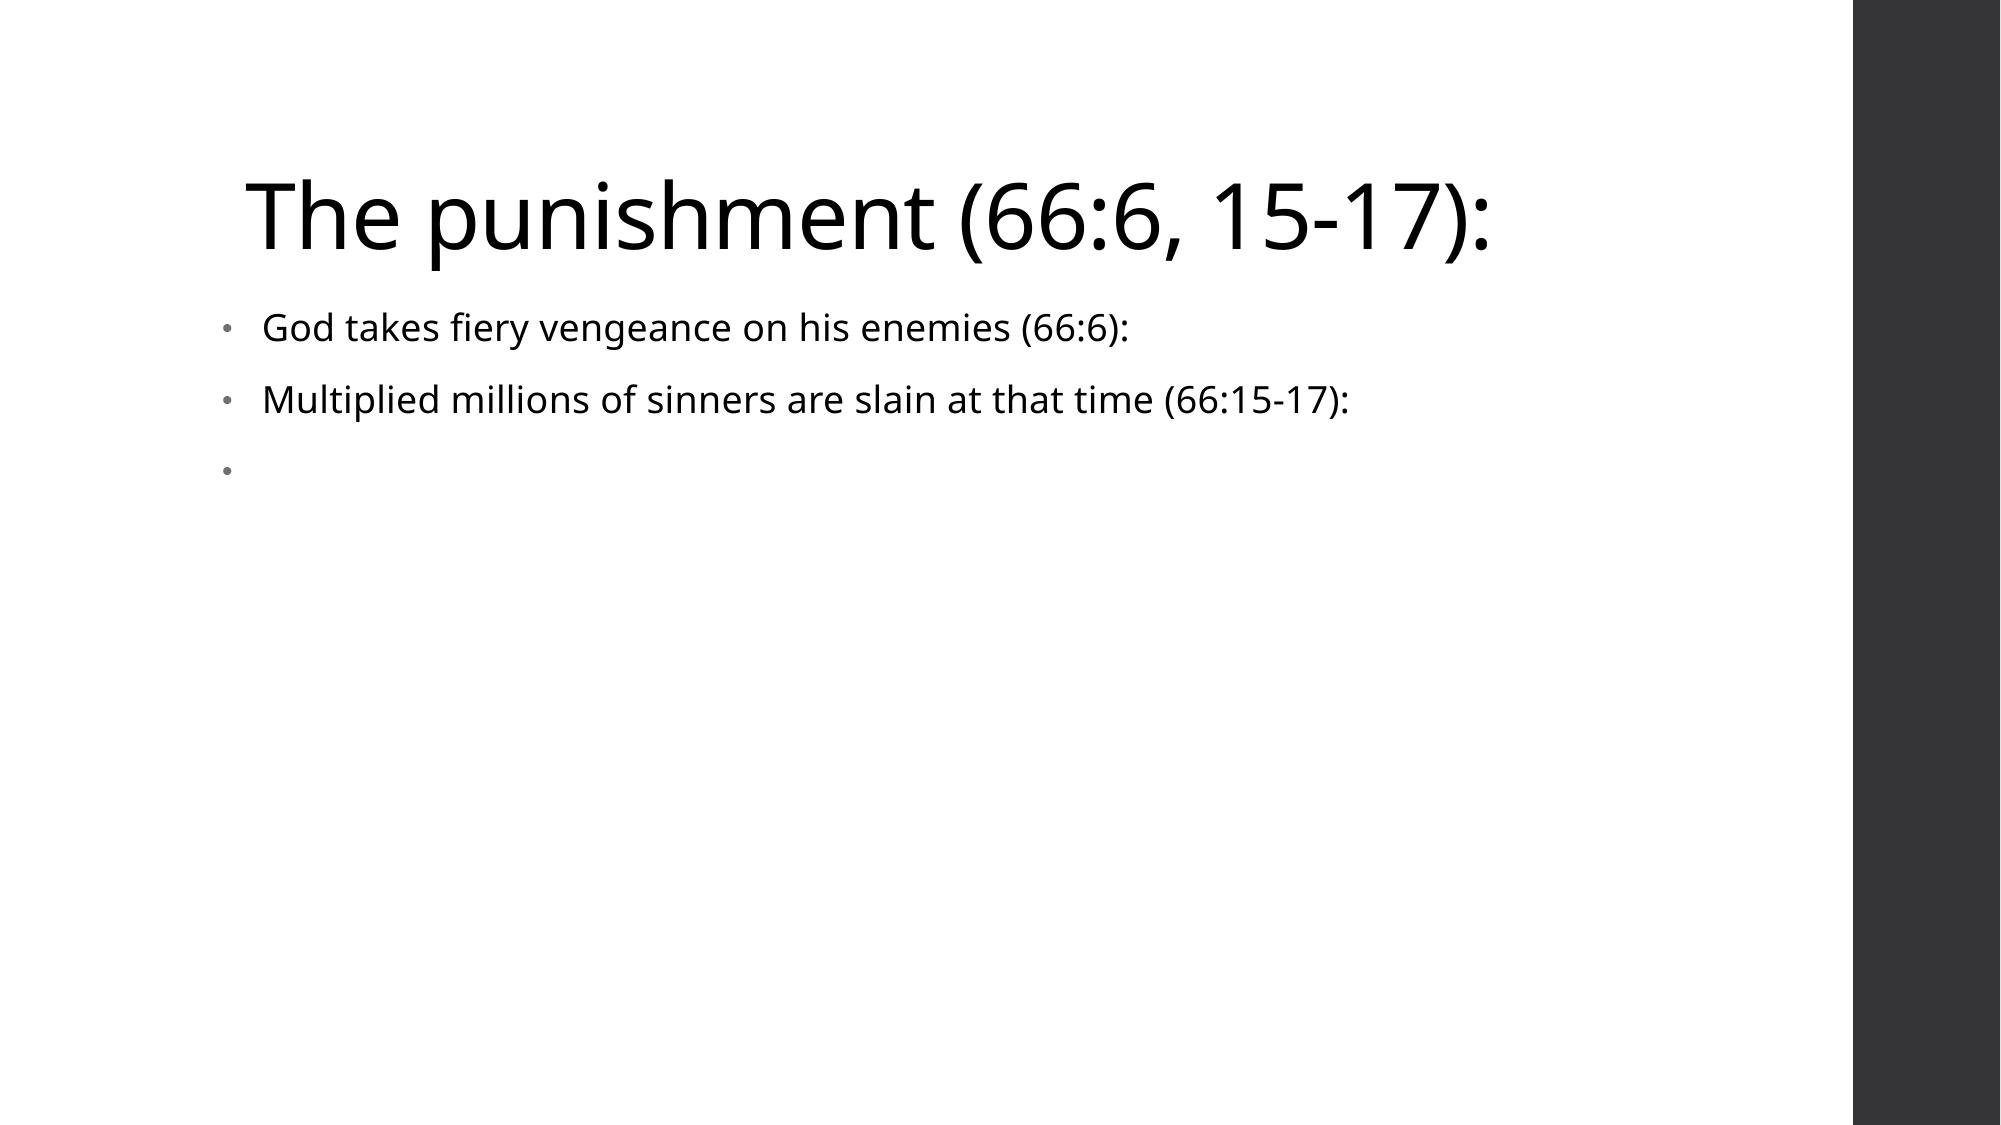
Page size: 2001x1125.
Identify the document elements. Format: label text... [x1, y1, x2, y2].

title The punishment (66:6, 15-17): [206, 60, 1797, 278]
list God takes fiery vengeance on his enemies (66:6): Multiplied millions of sinners are slain at that time (66:15-17): [206, 299, 1617, 1014]
